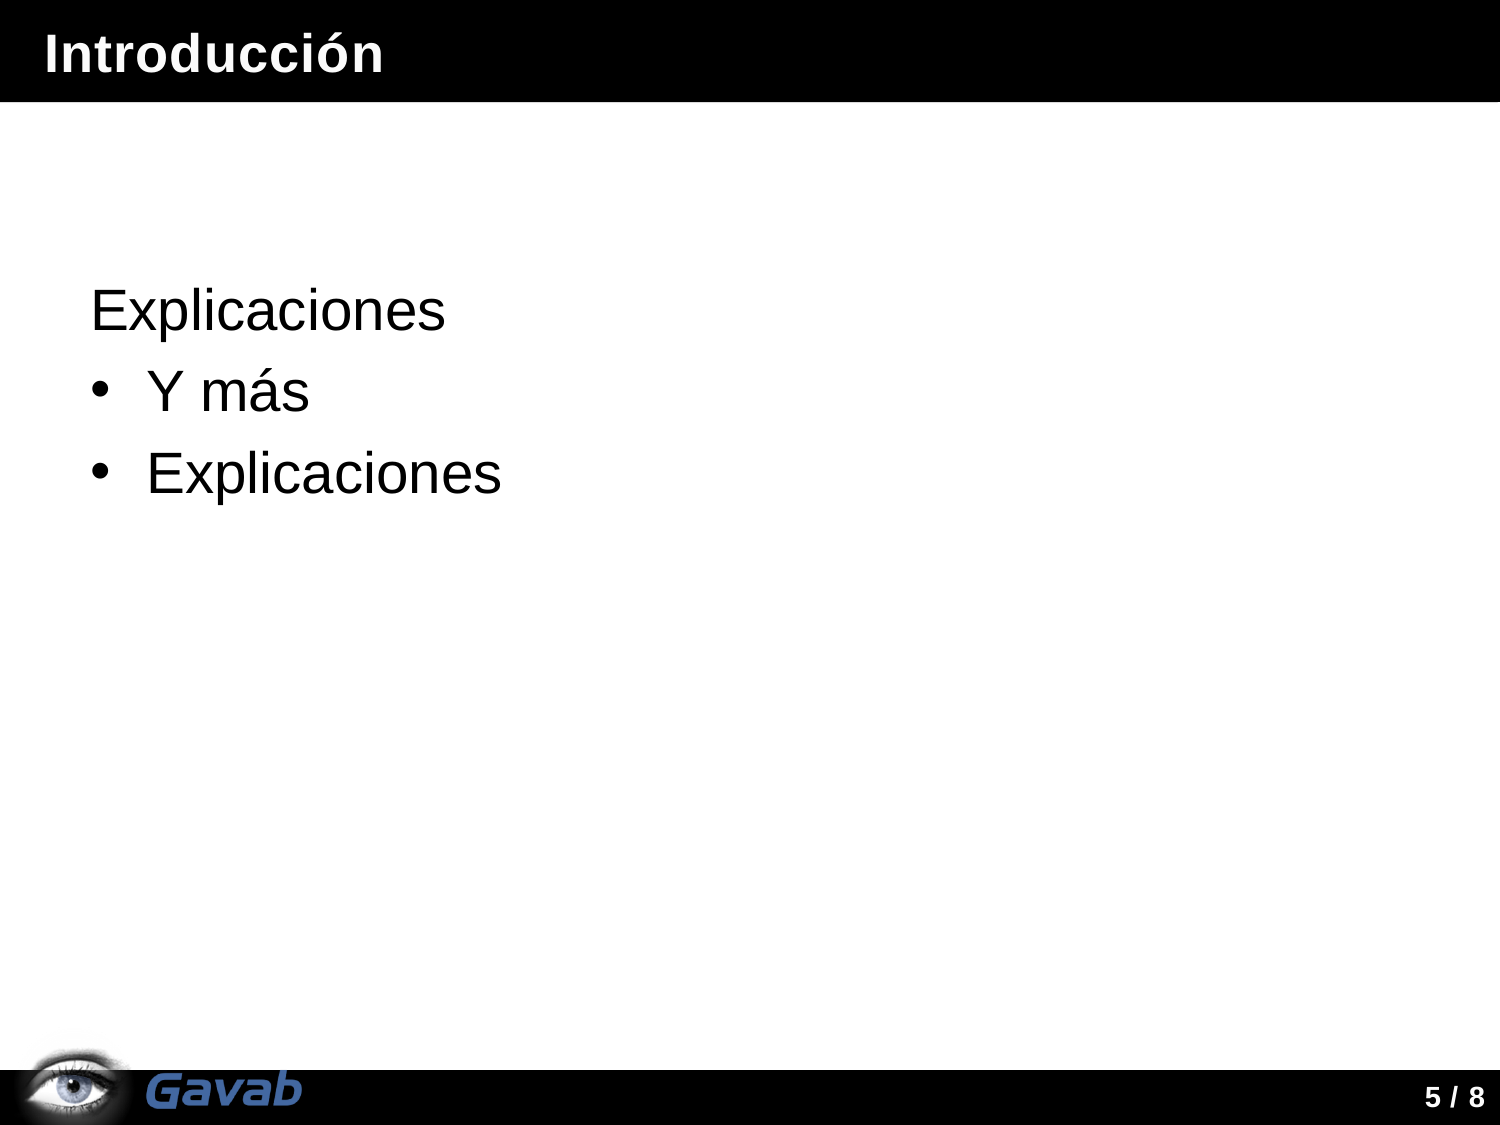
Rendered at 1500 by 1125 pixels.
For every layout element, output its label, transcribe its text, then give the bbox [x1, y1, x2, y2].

picture [3, 1019, 302, 1125]
list Explicaciones Y más Explicaciones [75, 172, 1426, 1005]
title Introducción [29, 9, 1471, 93]
